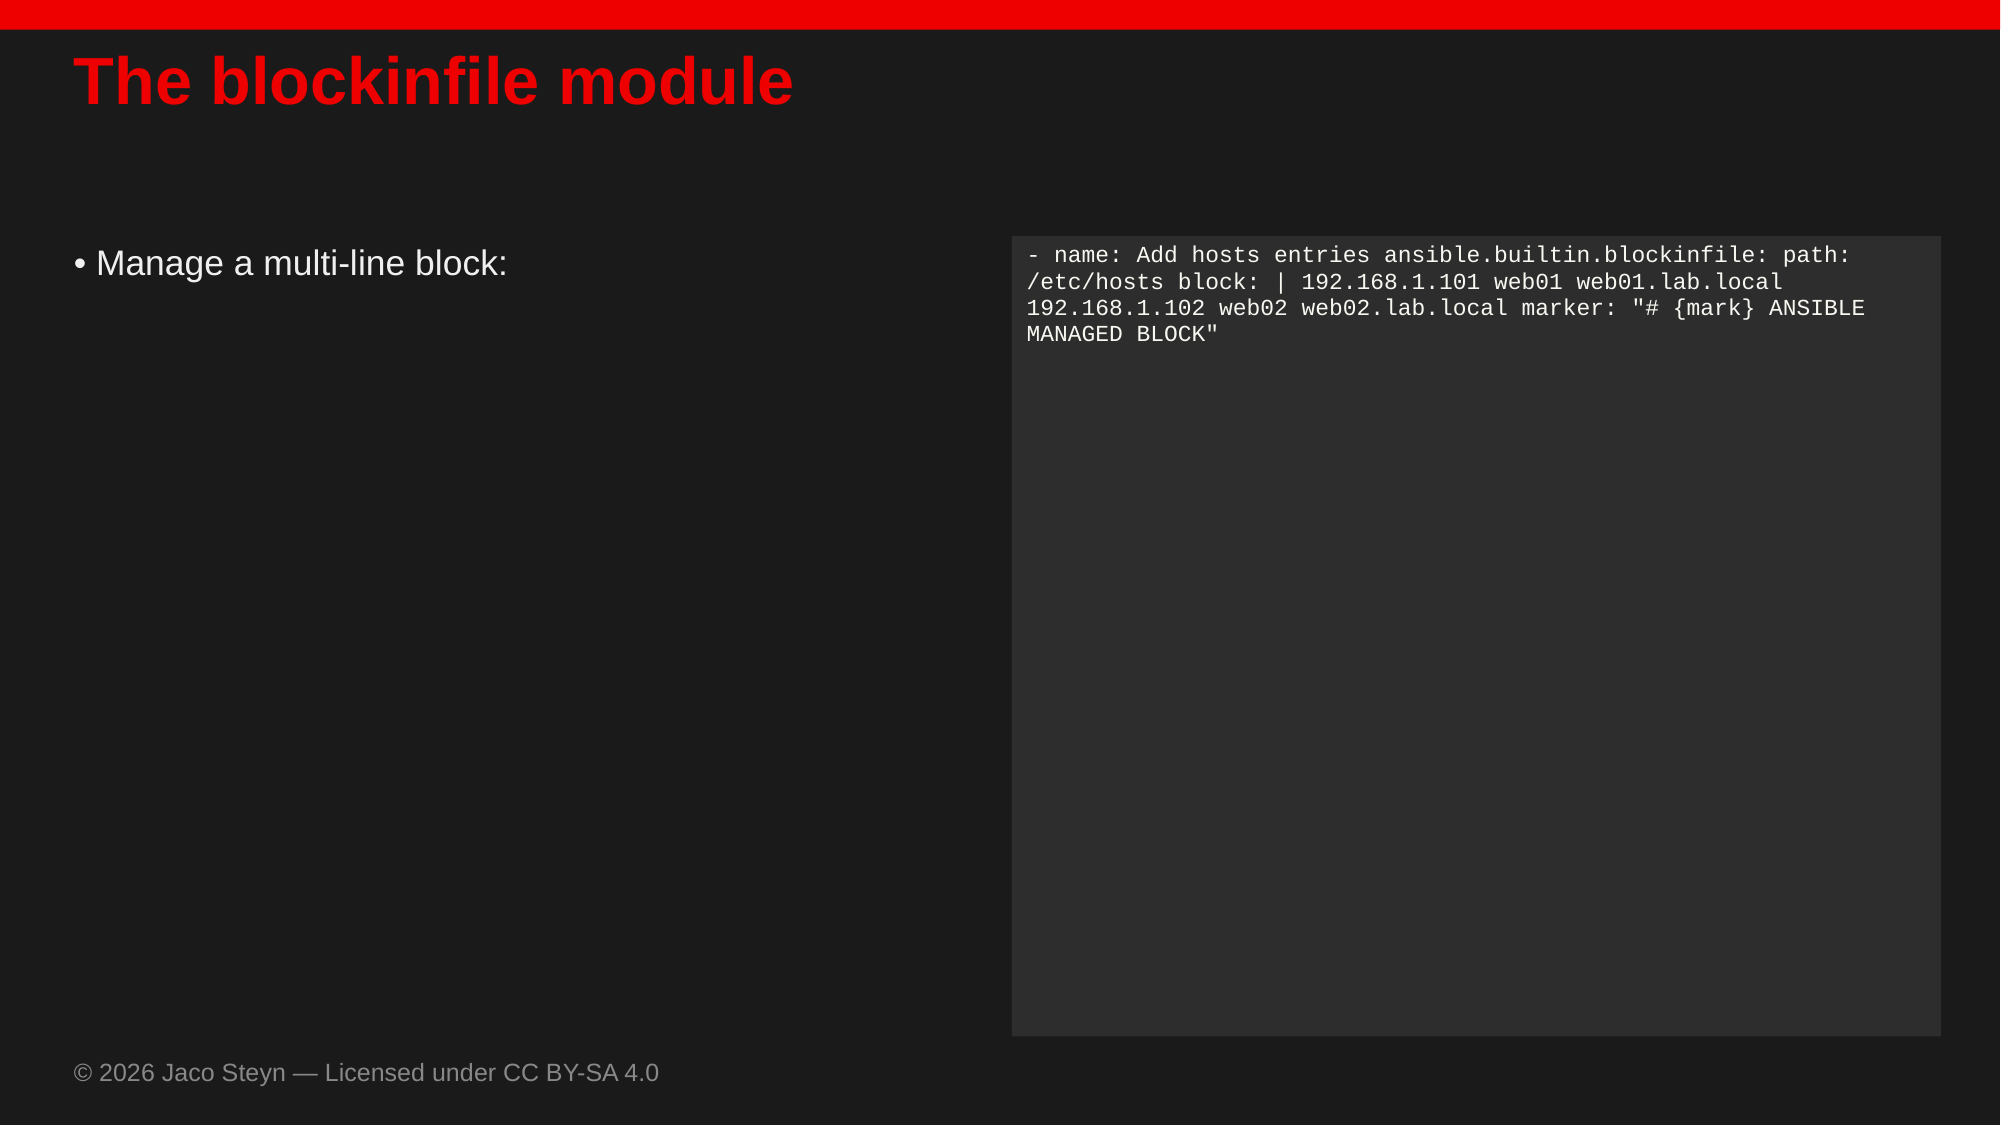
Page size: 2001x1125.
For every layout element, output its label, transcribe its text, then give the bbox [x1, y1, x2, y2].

text_box - name: Add hosts entries ansible.builtin.blockinfile: path: /etc/hosts block: | 192.168.1.101 web01 web01.lab.local 192.168.1.102 web02 web02.lab.local marker: "# {mark} ANSIBLE MANAGED BLOCK" [1011, 236, 1942, 1037]
text_box [0, 0, 2001, 30]
text_box • Manage a multi-line block: [59, 236, 989, 1037]
text_box © 2026 Jaco Steyn — Licensed under CC BY-SA 4.0 [59, 1051, 1942, 1093]
text_box The blockinfile module [59, 36, 1942, 208]
